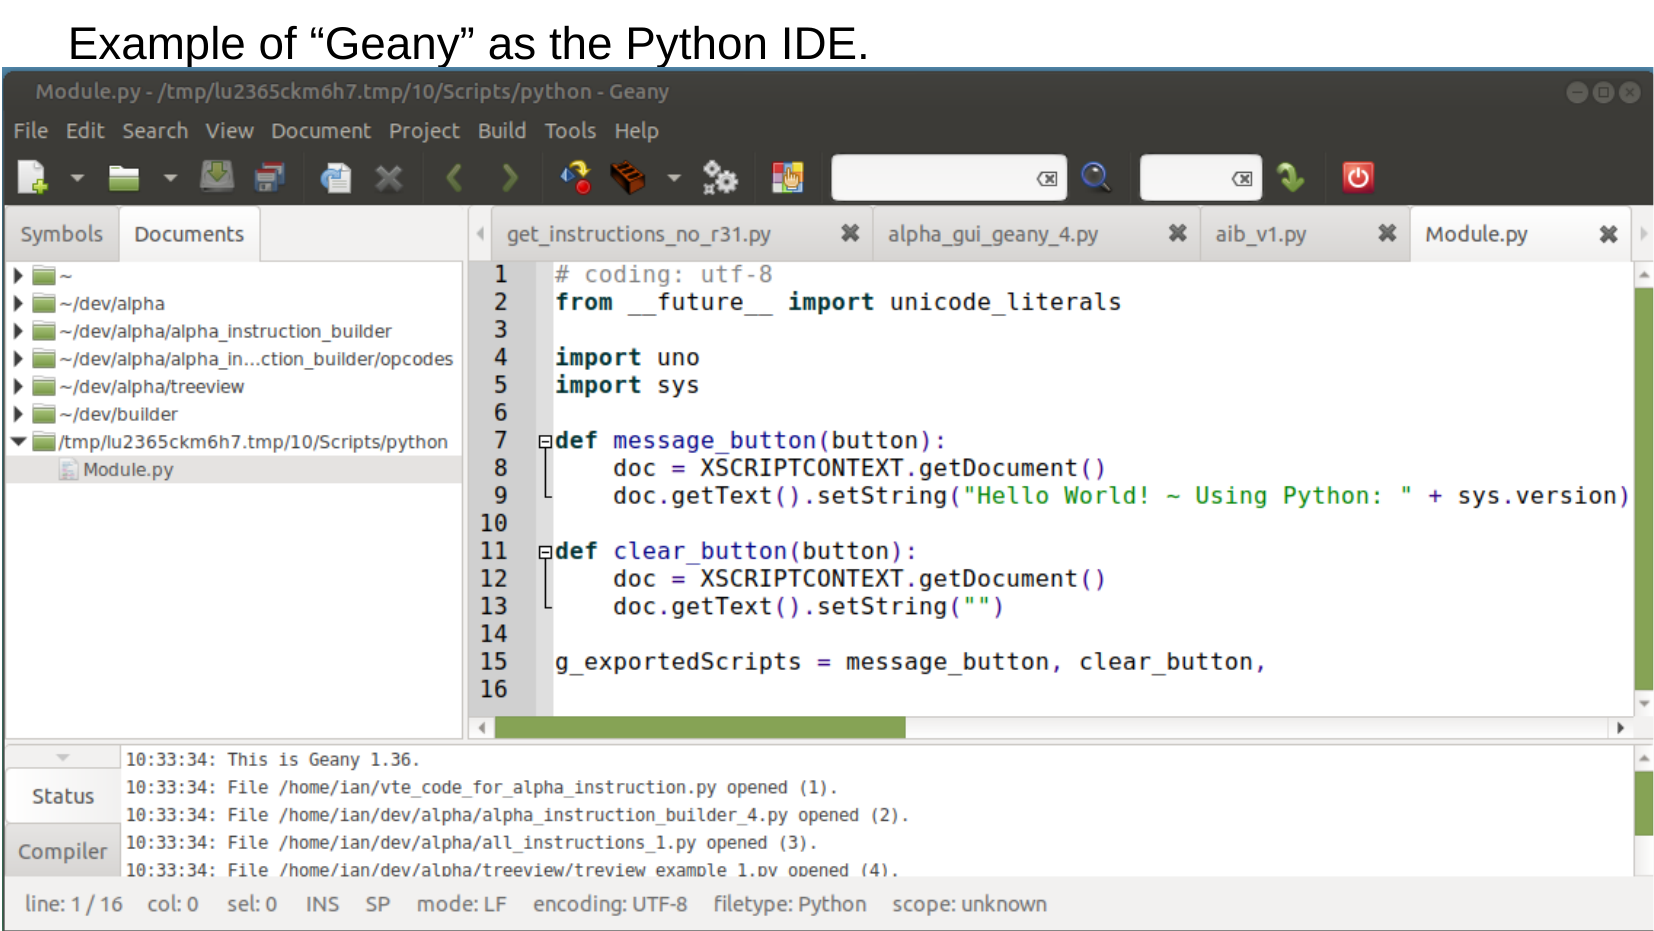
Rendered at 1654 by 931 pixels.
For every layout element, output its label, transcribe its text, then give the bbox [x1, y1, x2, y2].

picture [2, 67, 1654, 931]
subtitle Example of “Geany” as the Python IDE. [67, 17, 1557, 67]
